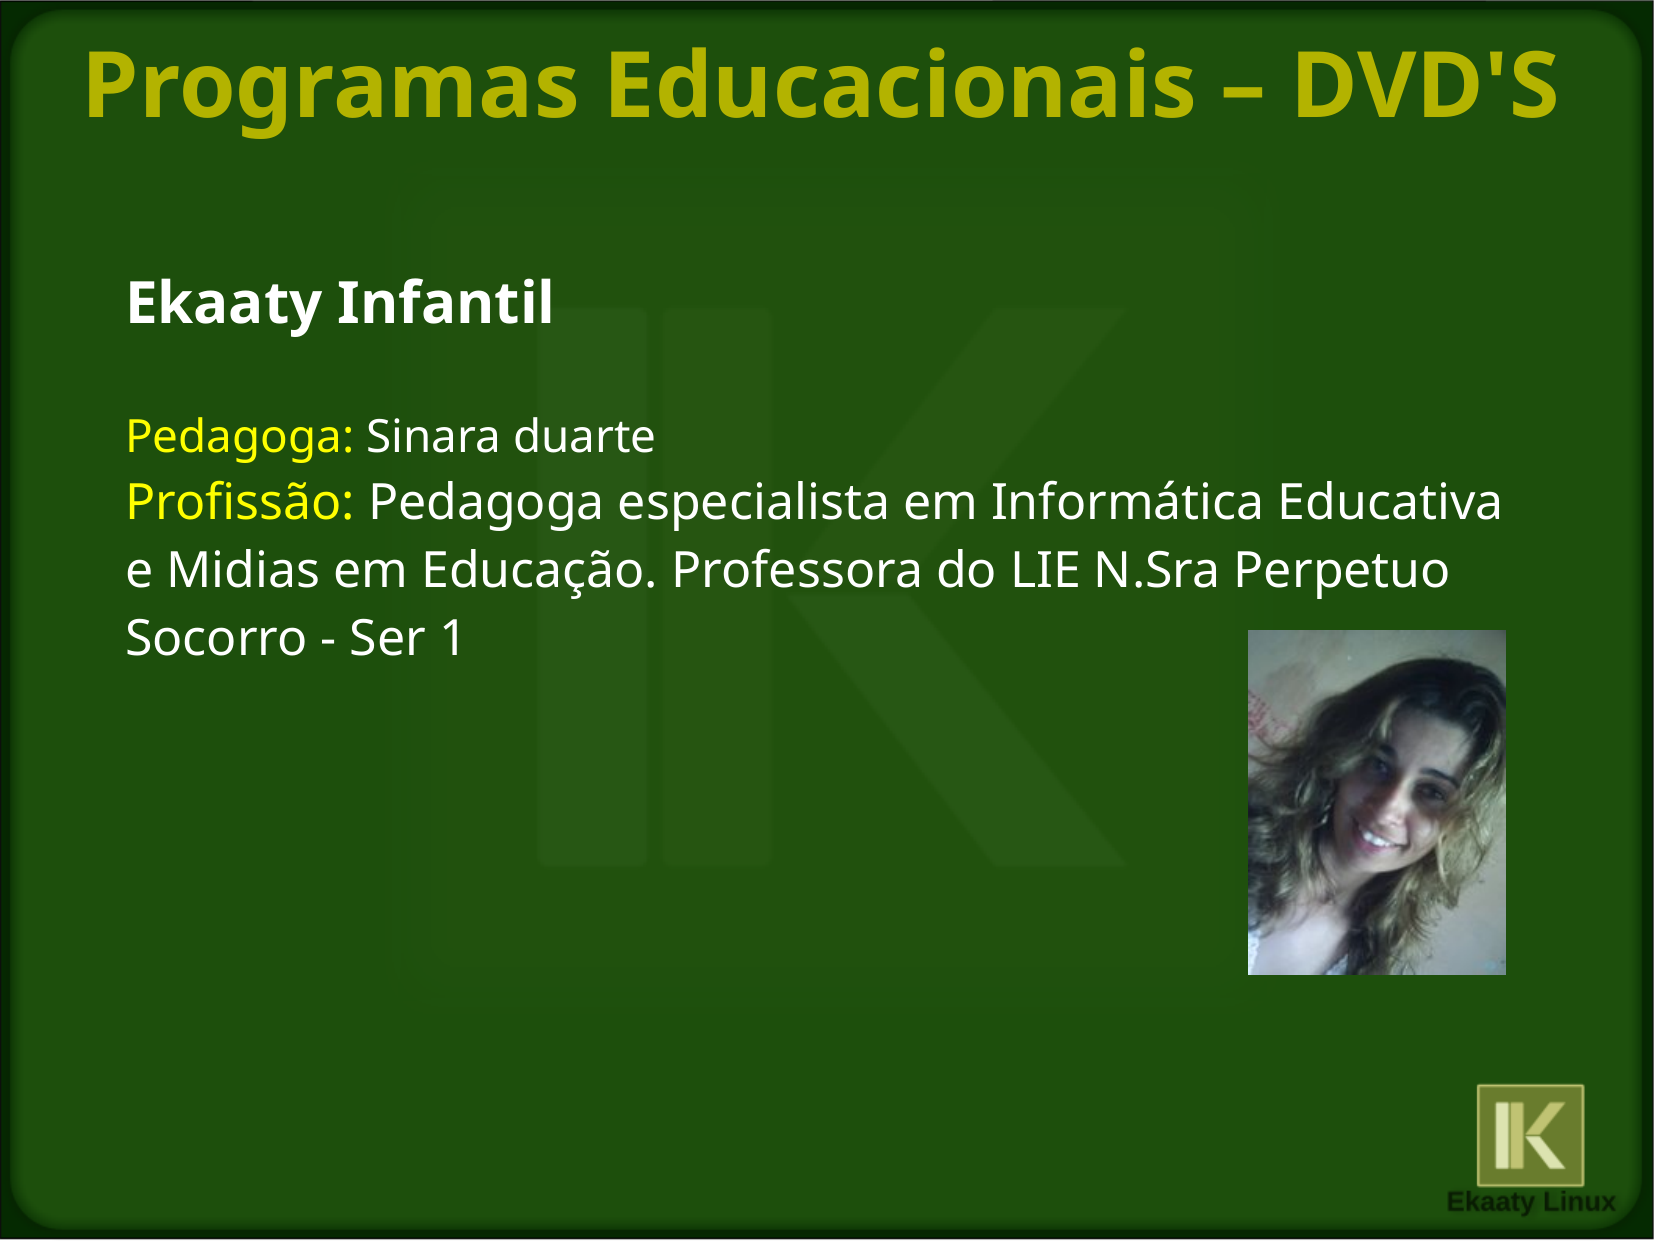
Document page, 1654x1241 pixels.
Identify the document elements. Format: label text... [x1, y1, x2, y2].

picture [0, 0, 1654, 1241]
title Programas Educacionais – DVD'S [77, 16, 1566, 148]
text_box Ekaaty Infantil Pedagoga: Sinara duarte Profissão: Pedagoga especialista em Informática Educativa e Midias em Educação. Professora do LIE N.Sra Perpetuo Socorro - Ser 1 [110, 253, 1529, 640]
